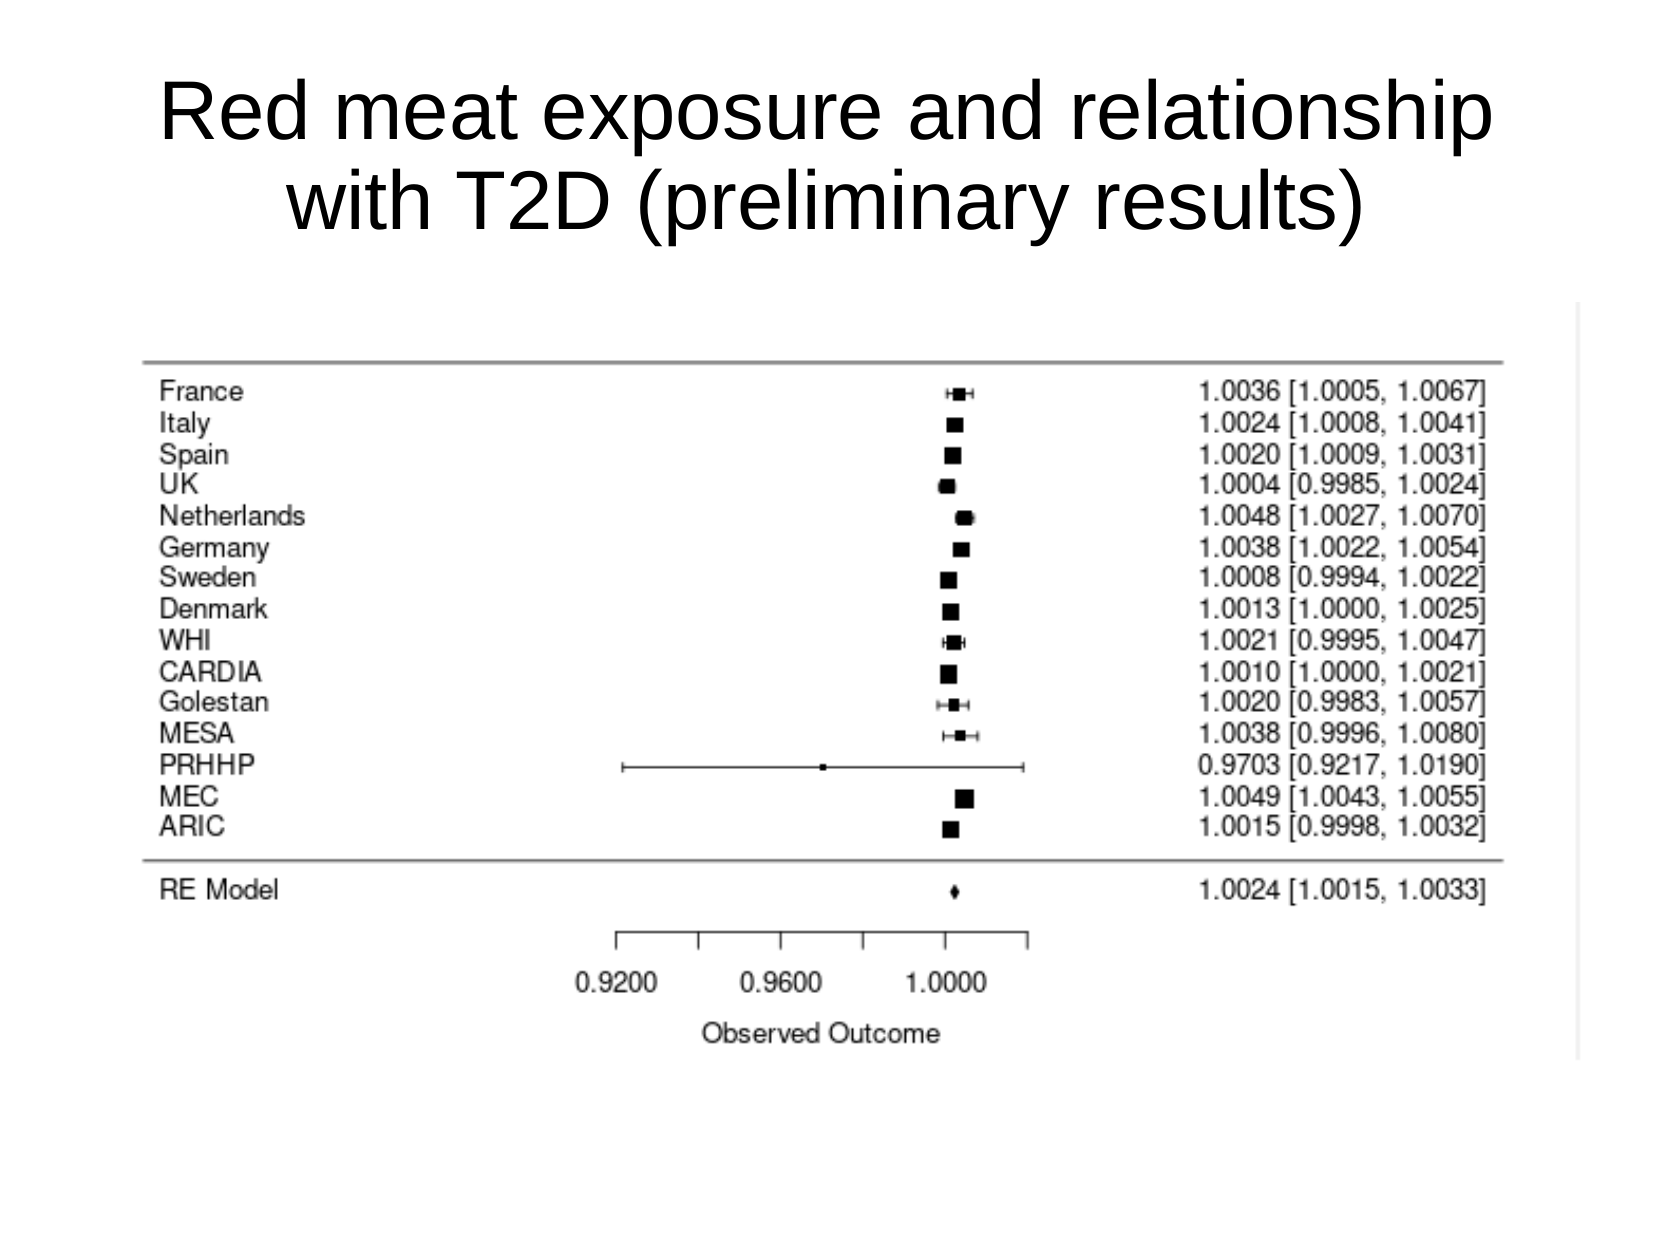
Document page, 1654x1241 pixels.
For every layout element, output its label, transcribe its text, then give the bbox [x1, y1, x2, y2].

title Red meat exposure and relationship with T2D (preliminary results) [113, 37, 1540, 278]
picture [75, 302, 1627, 1109]
